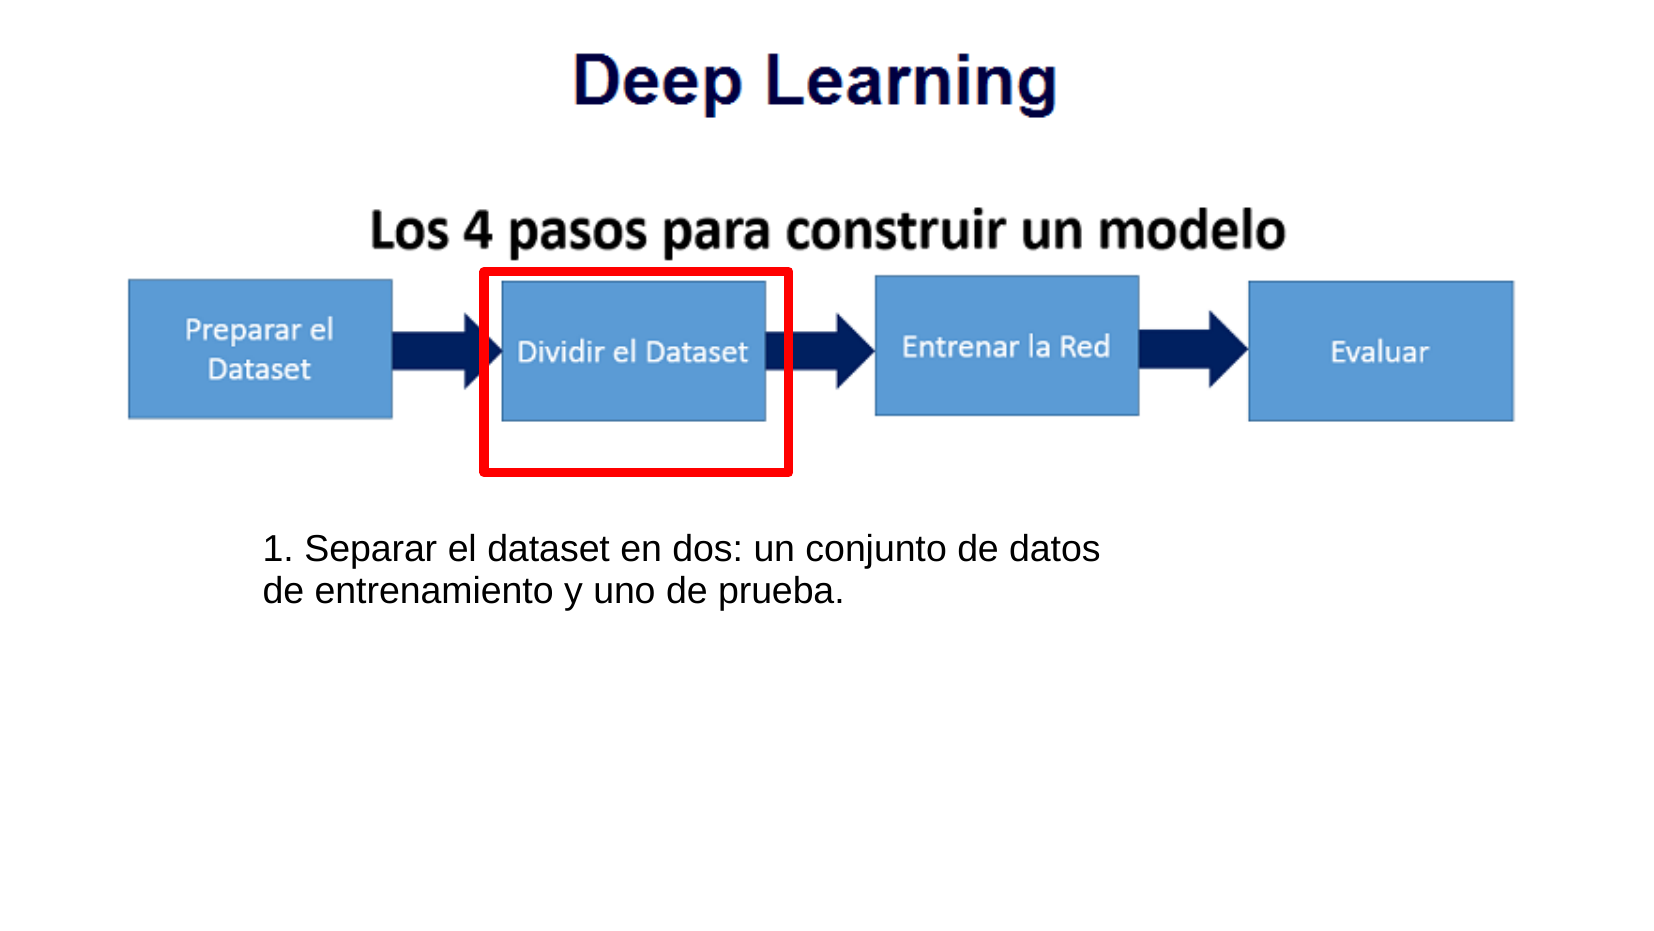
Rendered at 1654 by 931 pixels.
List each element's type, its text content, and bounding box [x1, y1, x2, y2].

picture [108, 11, 1536, 438]
picture [489, 276, 784, 438]
text_box 1. Separar el dataset en dos: un conjunto de datos de entrenamiento y uno de prueba. [248, 519, 1123, 815]
